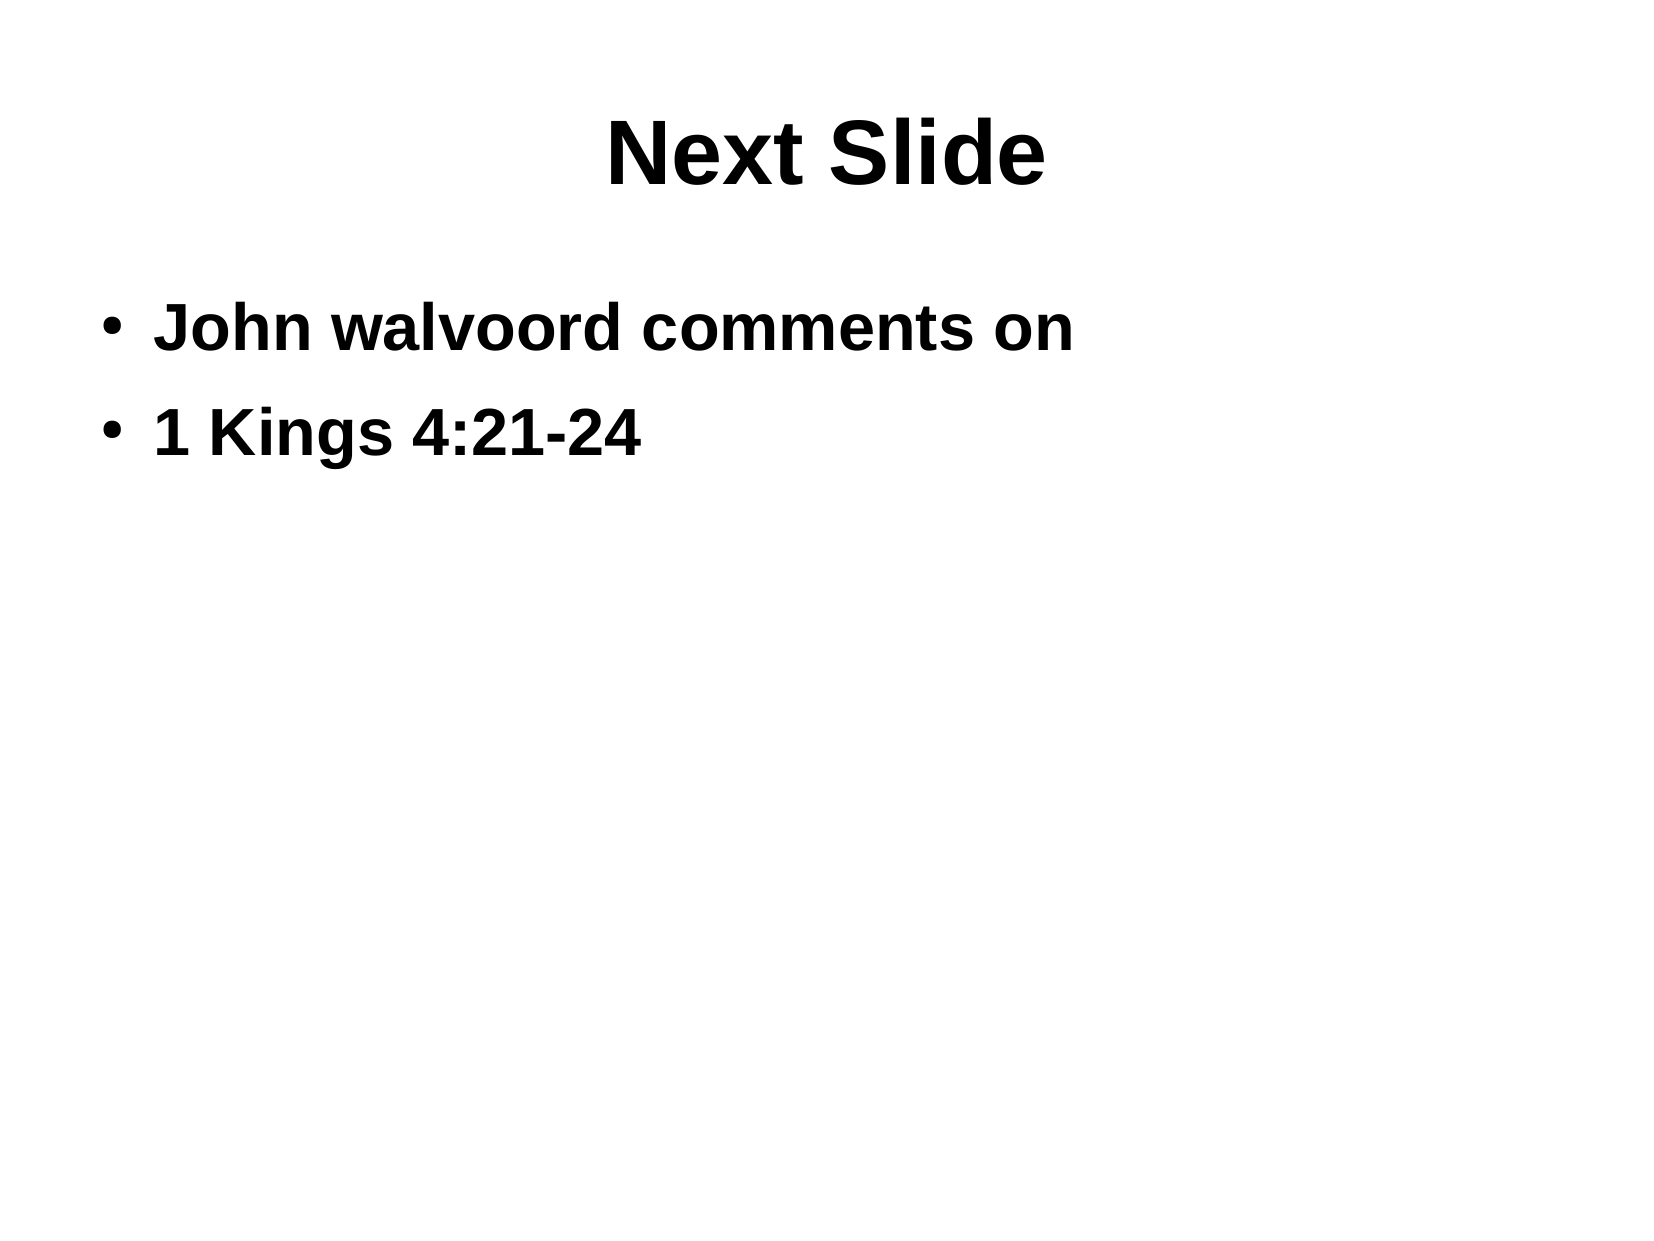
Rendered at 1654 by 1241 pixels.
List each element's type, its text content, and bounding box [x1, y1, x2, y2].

list John walvoord comments on 1 Kings 4:21-24 [82, 290, 1571, 1109]
title Next Slide [82, 49, 1571, 257]
